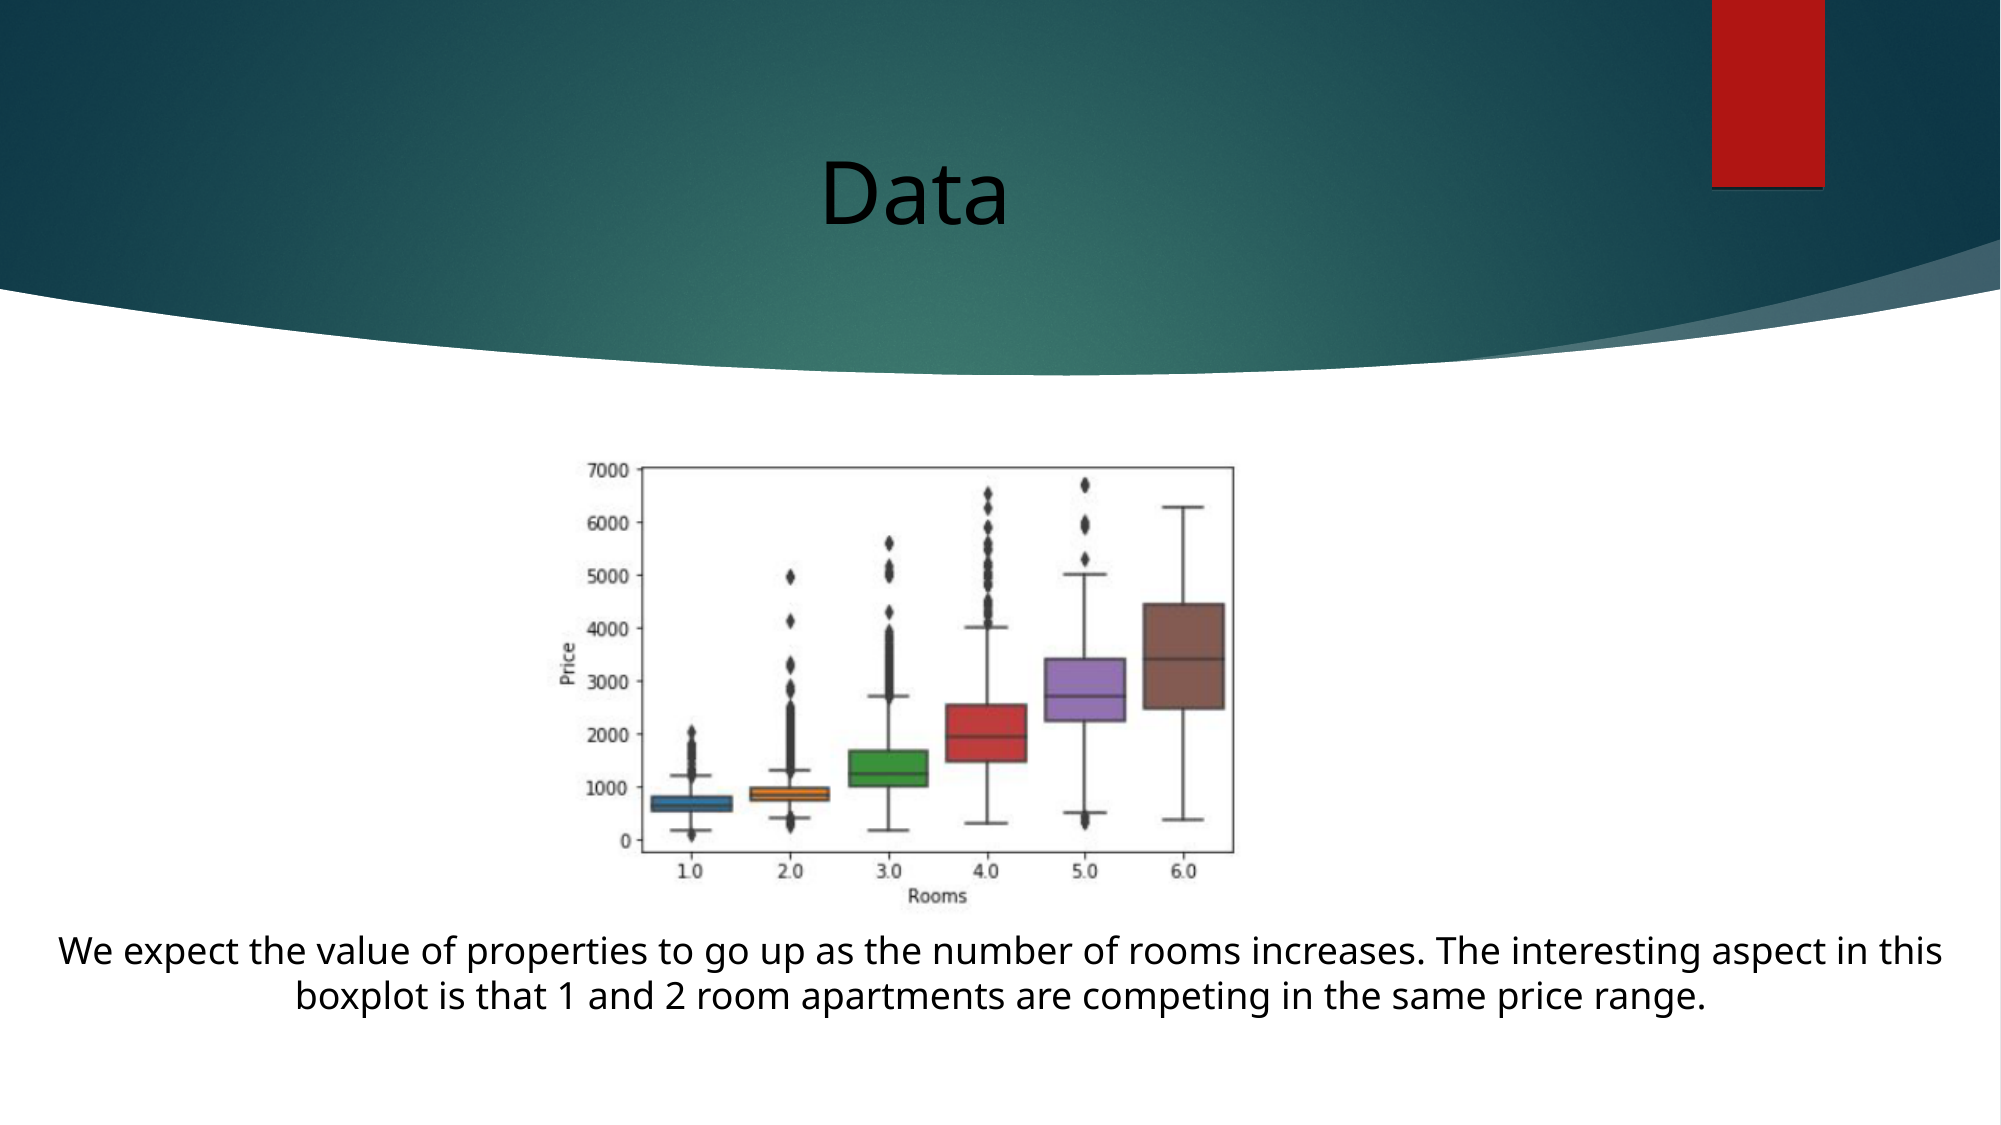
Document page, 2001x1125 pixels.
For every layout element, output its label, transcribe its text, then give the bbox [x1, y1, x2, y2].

text_box [0, 0, 2000, 1125]
text_box We expect the value of properties to go up as the number of rooms increases. The interesting aspect in this boxplot is that 1 and 2 room apartments are competing in the same price range. [34, 919, 1969, 1024]
picture [499, 401, 1352, 919]
title Data [181, 74, 1649, 305]
